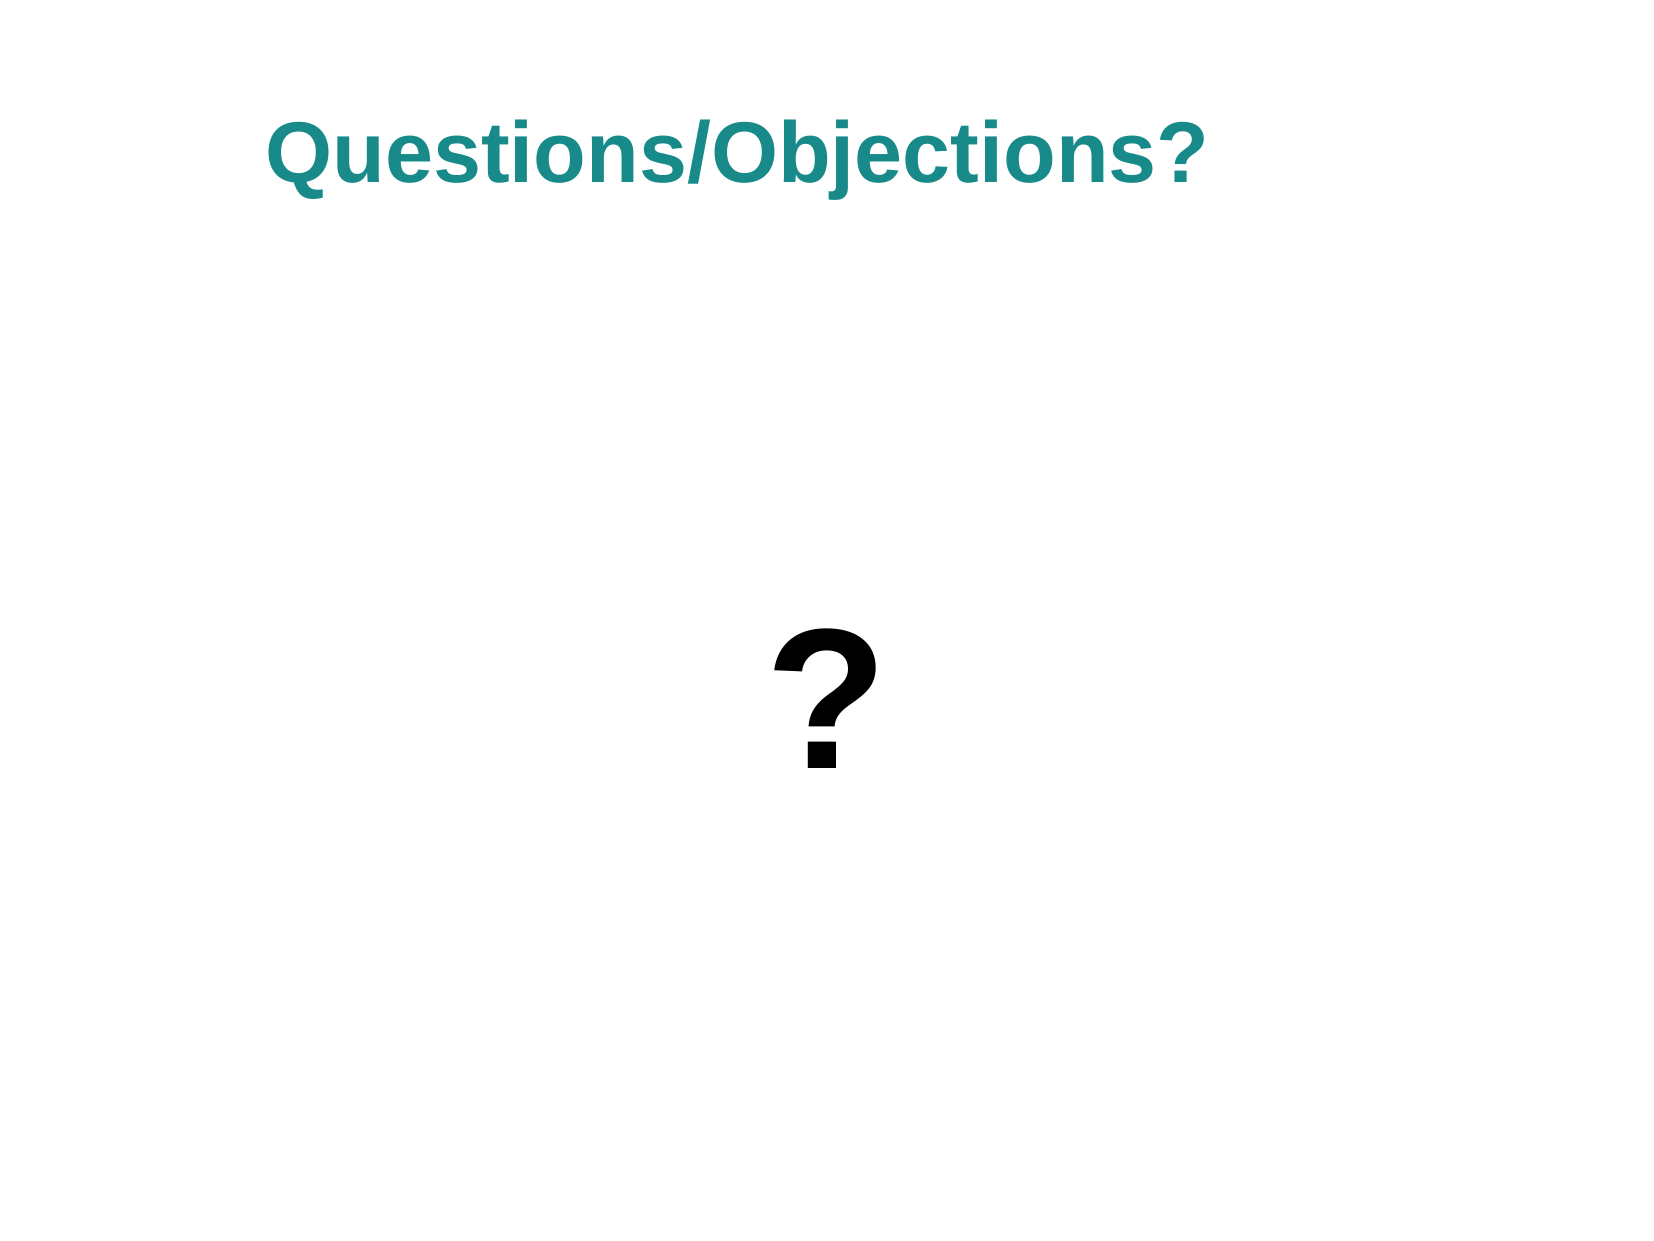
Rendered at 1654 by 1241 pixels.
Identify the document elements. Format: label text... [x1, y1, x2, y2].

title Questions/Objections? [58, 49, 1417, 257]
subtitle ? [82, 290, 1571, 1109]
